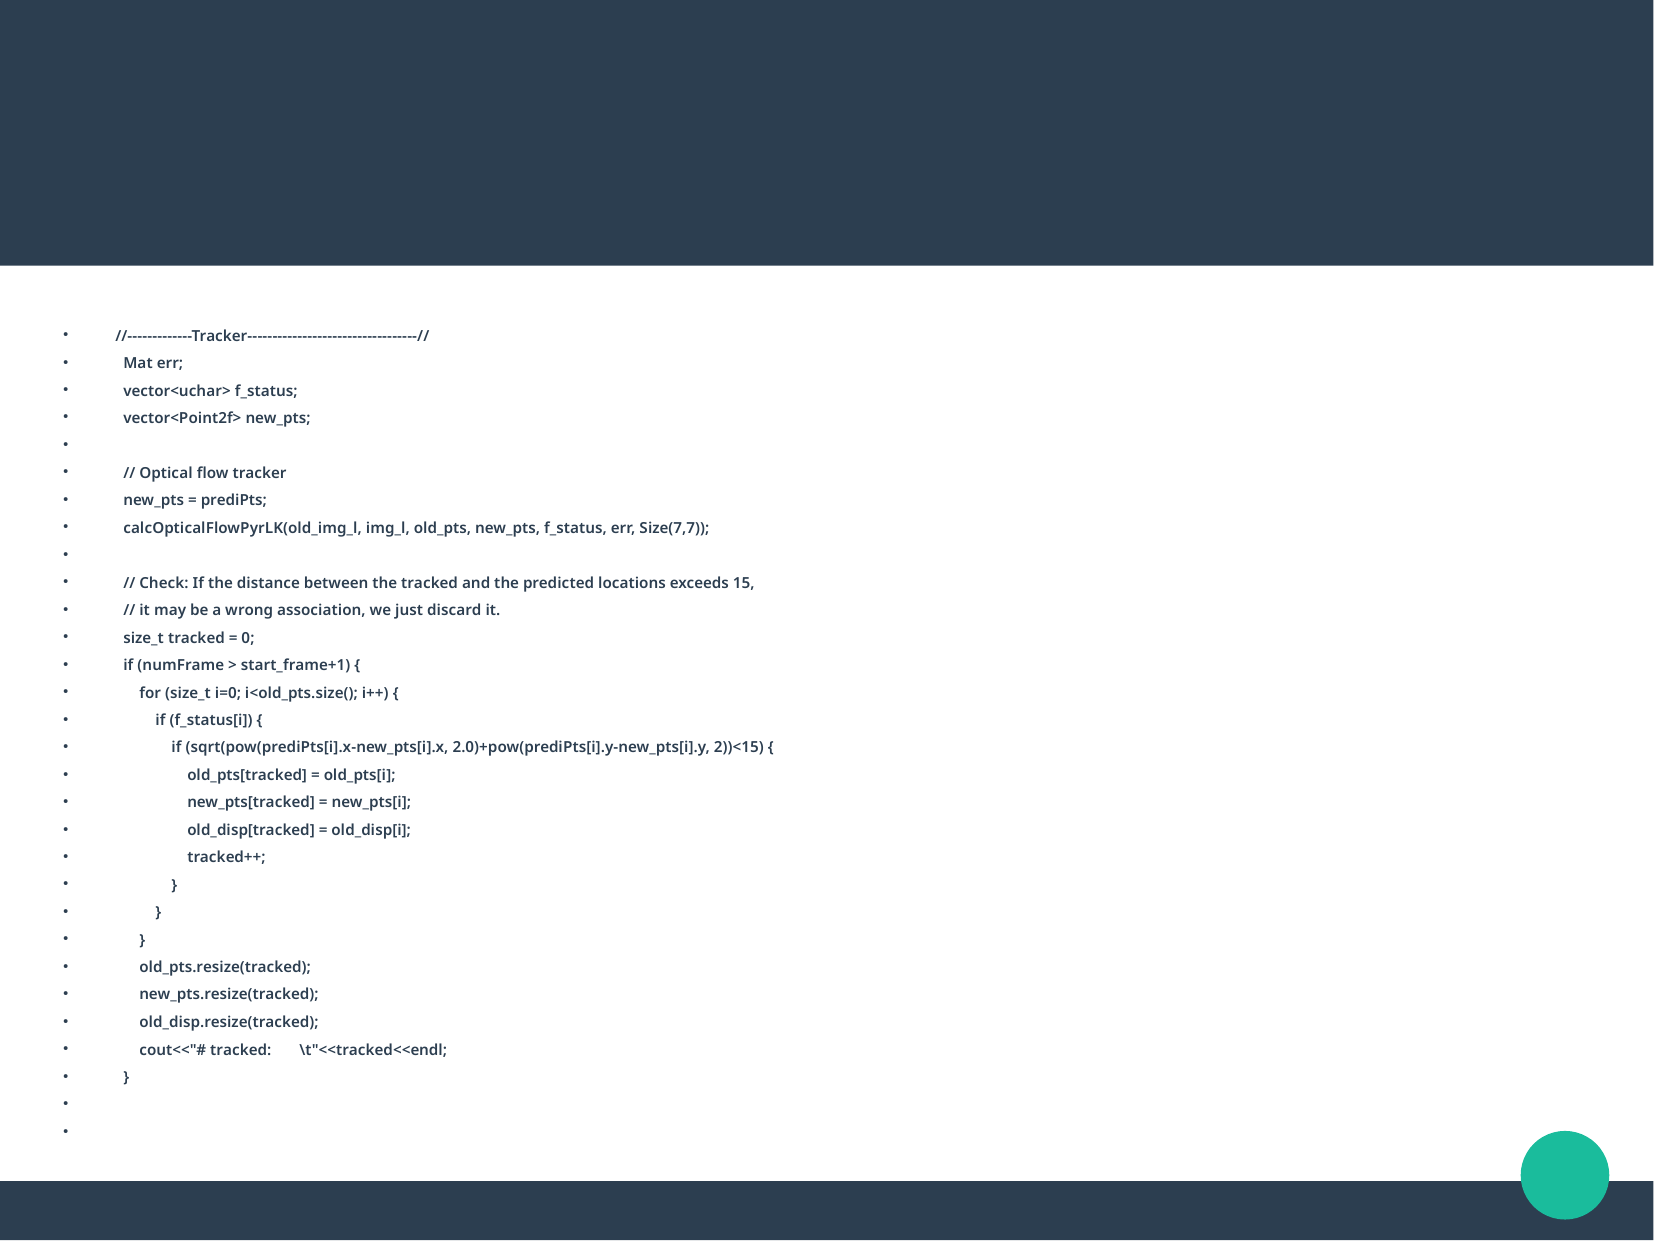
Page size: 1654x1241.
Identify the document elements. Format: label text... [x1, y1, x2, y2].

list //-------------Tracker----------------------------------// Mat err; vector<uchar> f_status; vector<Point2f> new_pts; // Optical flow tracker new_pts = prediPts; calcOpticalFlowPyrLK(old_img_l, img_l, old_pts, new_pts, f_status, err, Size(7,7)); // Check: If the distance between the tracked and the predicted locations exceeds 15, // it may be a wrong association, we just discard it. size_t tracked = 0; if (numFrame > start_frame+1) { for (size_t i=0; i<old_pts.size(); i++) { if (f_status[i]) { if (sqrt(pow(prediPts[i].x-new_pts[i].x, 2.0)+pow(prediPts[i].y-new_pts[i].y, 2))<15) { old_pts[tracked] = old_pts[i]; new_pts[tracked] = new_pts[i]; old_disp[tracked] = old_disp[i]; tracked++; } } } old_pts.resize(tracked); new_pts.resize(tracked); old_disp.resize(tracked); cout<<"# tracked: \t"<<tracked<<endl; } [59, 324, 1595, 1152]
